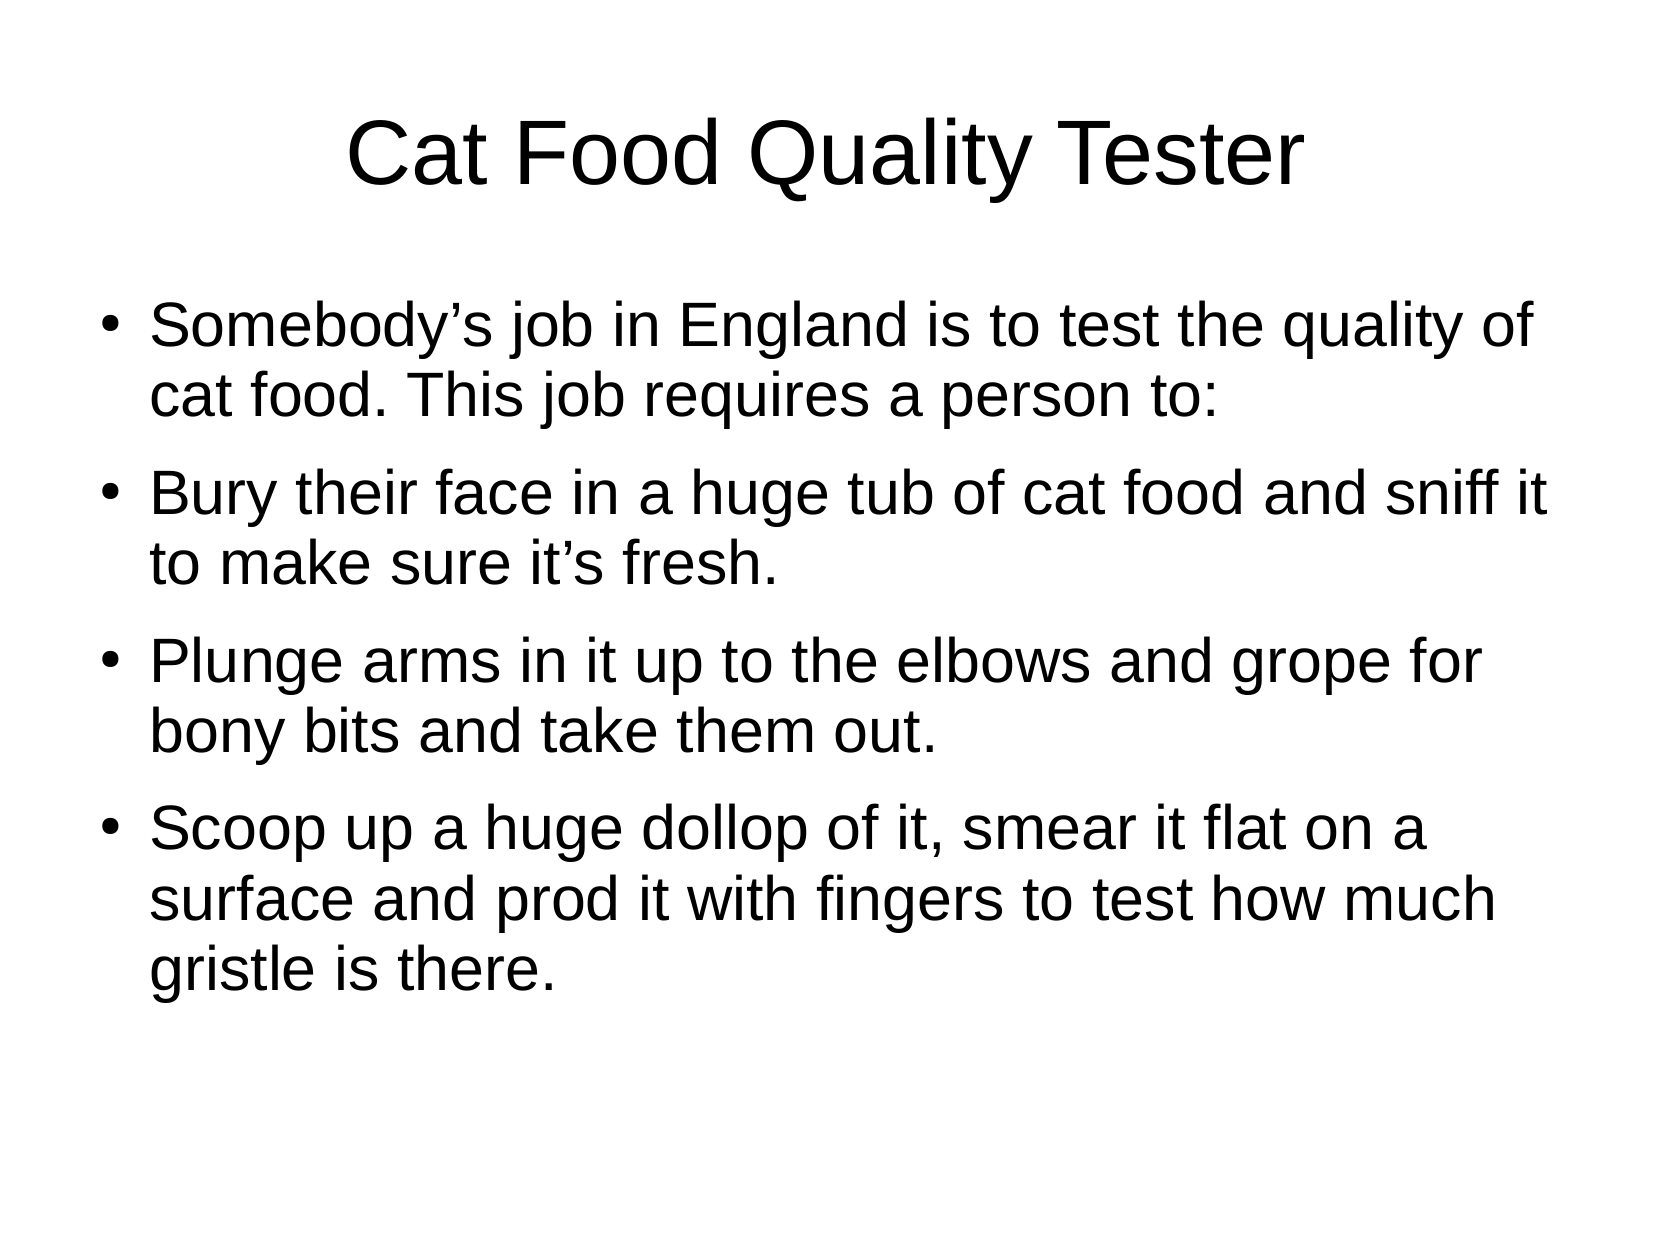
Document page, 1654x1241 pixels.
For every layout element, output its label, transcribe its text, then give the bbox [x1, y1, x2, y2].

title Cat Food Quality Tester [82, 49, 1571, 257]
list Somebody’s job in England is to test the quality of cat food. This job requires a person to: Bury their face in a huge tub of cat food and sniff it to make sure it’s fresh. Plunge arms in it up to the elbows and grope for bony bits and take them out. Scoop up a huge dollop of it, smear it flat on a surface and prod it with fingers to test how much gristle is there. [82, 290, 1571, 1010]
